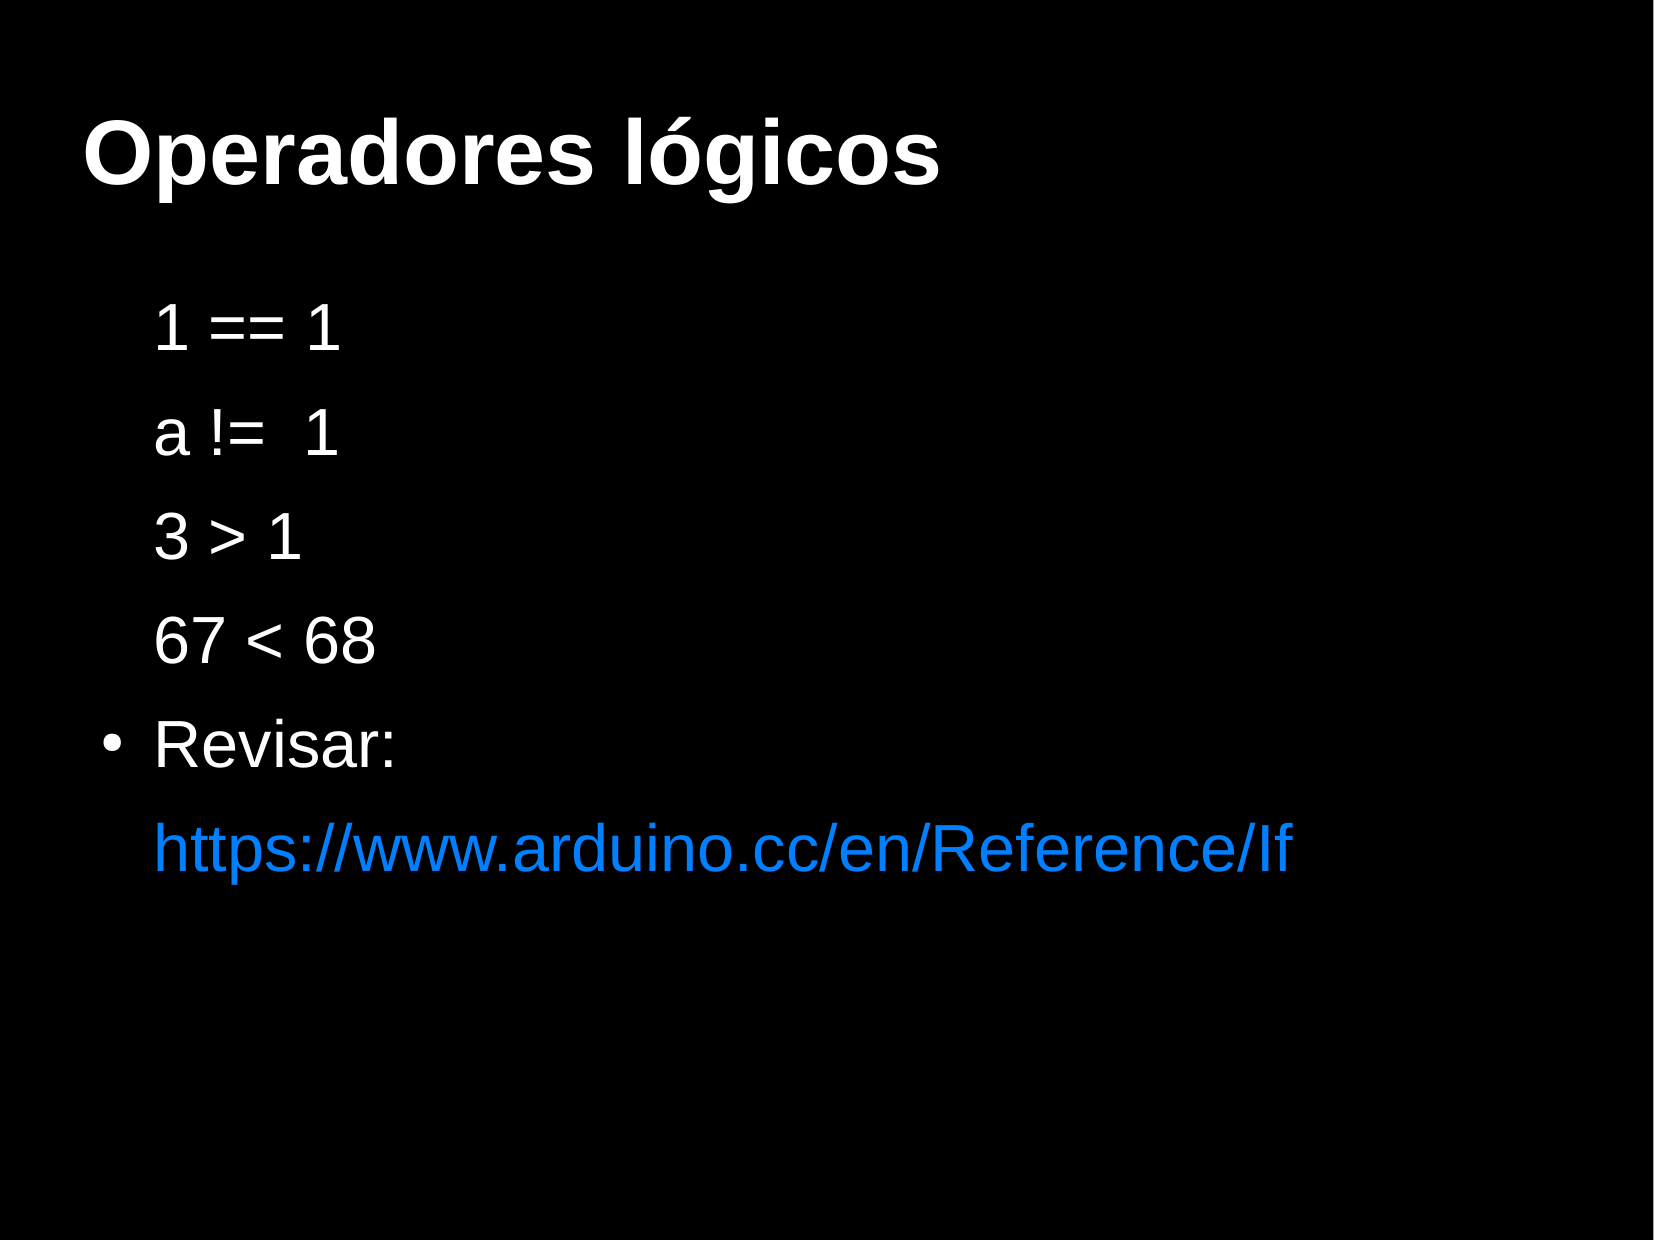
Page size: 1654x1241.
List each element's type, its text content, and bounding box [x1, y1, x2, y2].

list 1 == 1 a != 1 3 > 1 67 < 68 Revisar: https://www.arduino.cc/en/Reference/If [82, 290, 1571, 1010]
title Operadores lógicos [82, 49, 1571, 257]
